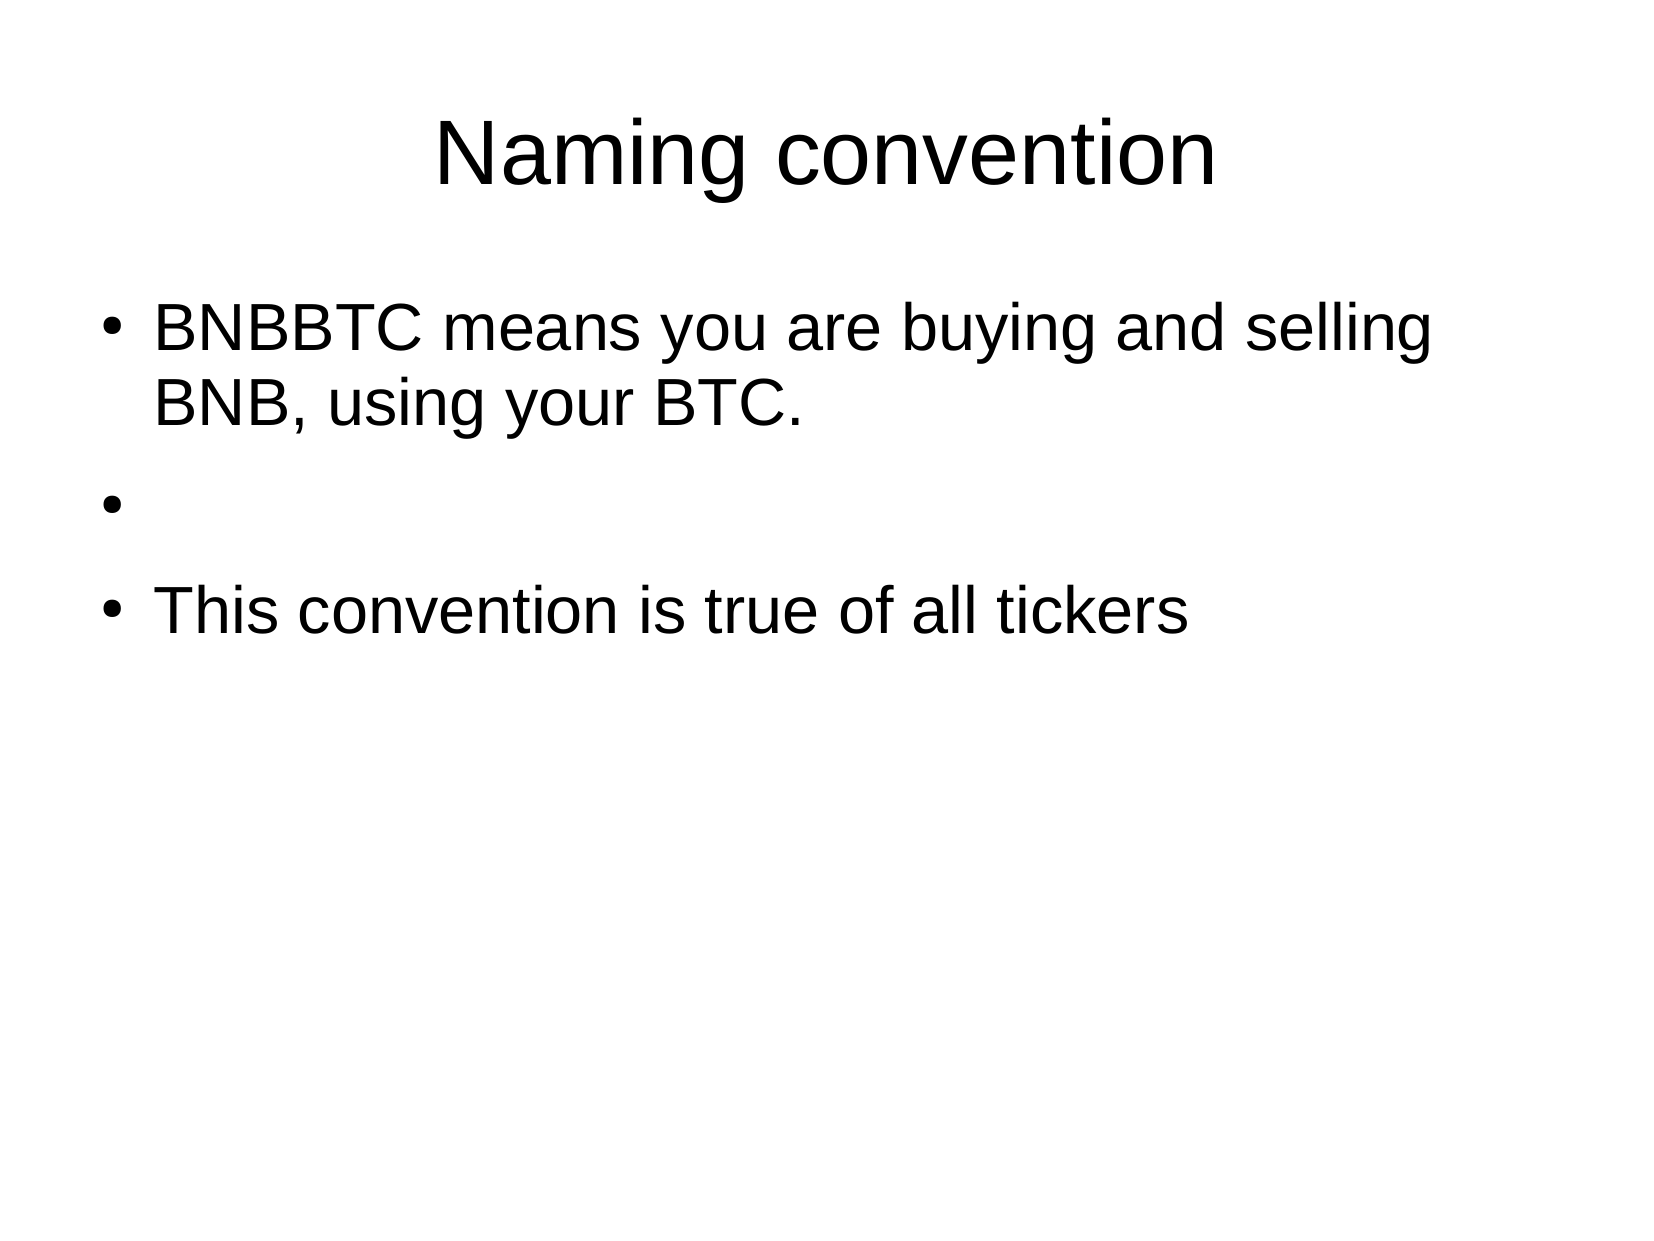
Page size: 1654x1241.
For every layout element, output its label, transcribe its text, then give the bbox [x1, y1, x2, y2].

title Naming convention [82, 49, 1571, 257]
list BNBBTC means you are buying and selling BNB, using your BTC. This convention is true of all tickers [82, 290, 1571, 1010]
